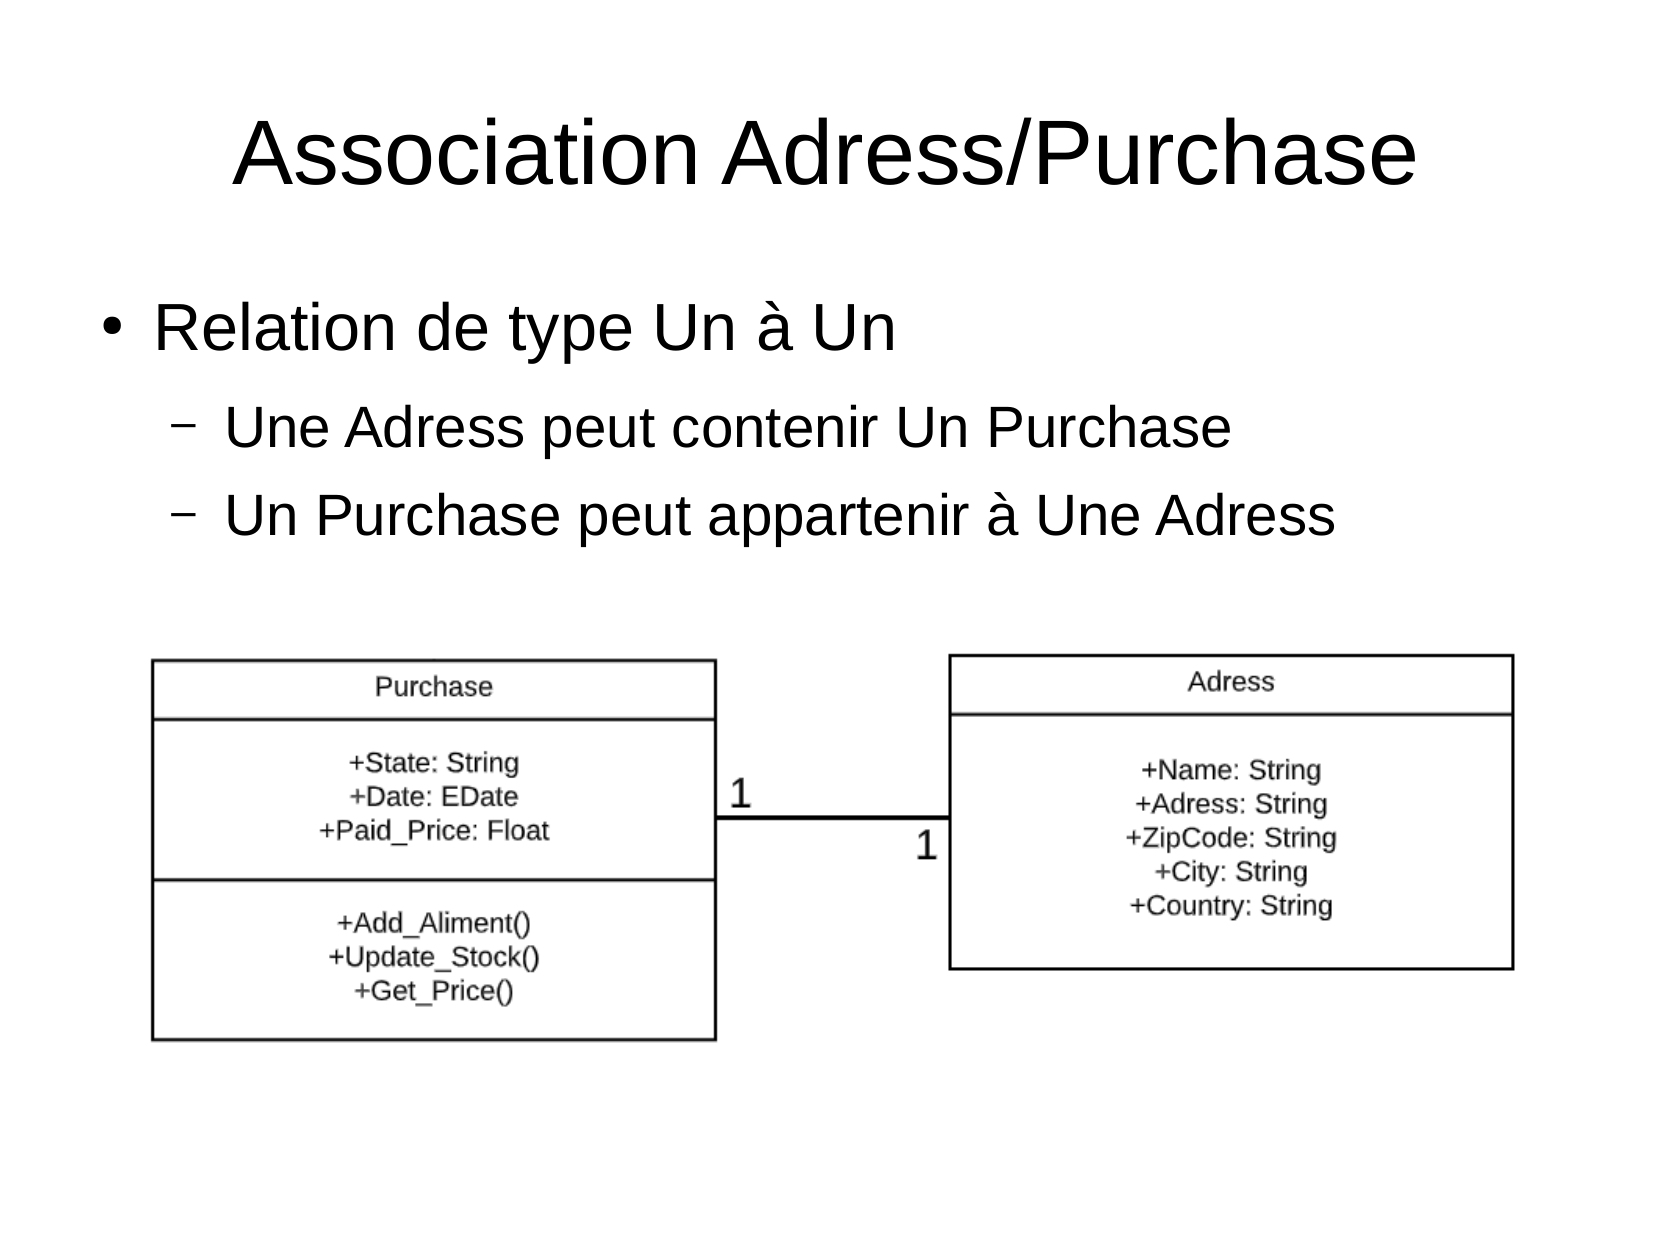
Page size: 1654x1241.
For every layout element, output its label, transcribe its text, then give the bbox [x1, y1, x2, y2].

list Relation de type Un à Un Une Adress peut contenir Un Purchase Un Purchase peut appartenir à Une Adress [82, 290, 1571, 1109]
title Association Adress/Purchase [82, 49, 1571, 257]
picture [106, 637, 1521, 1046]
